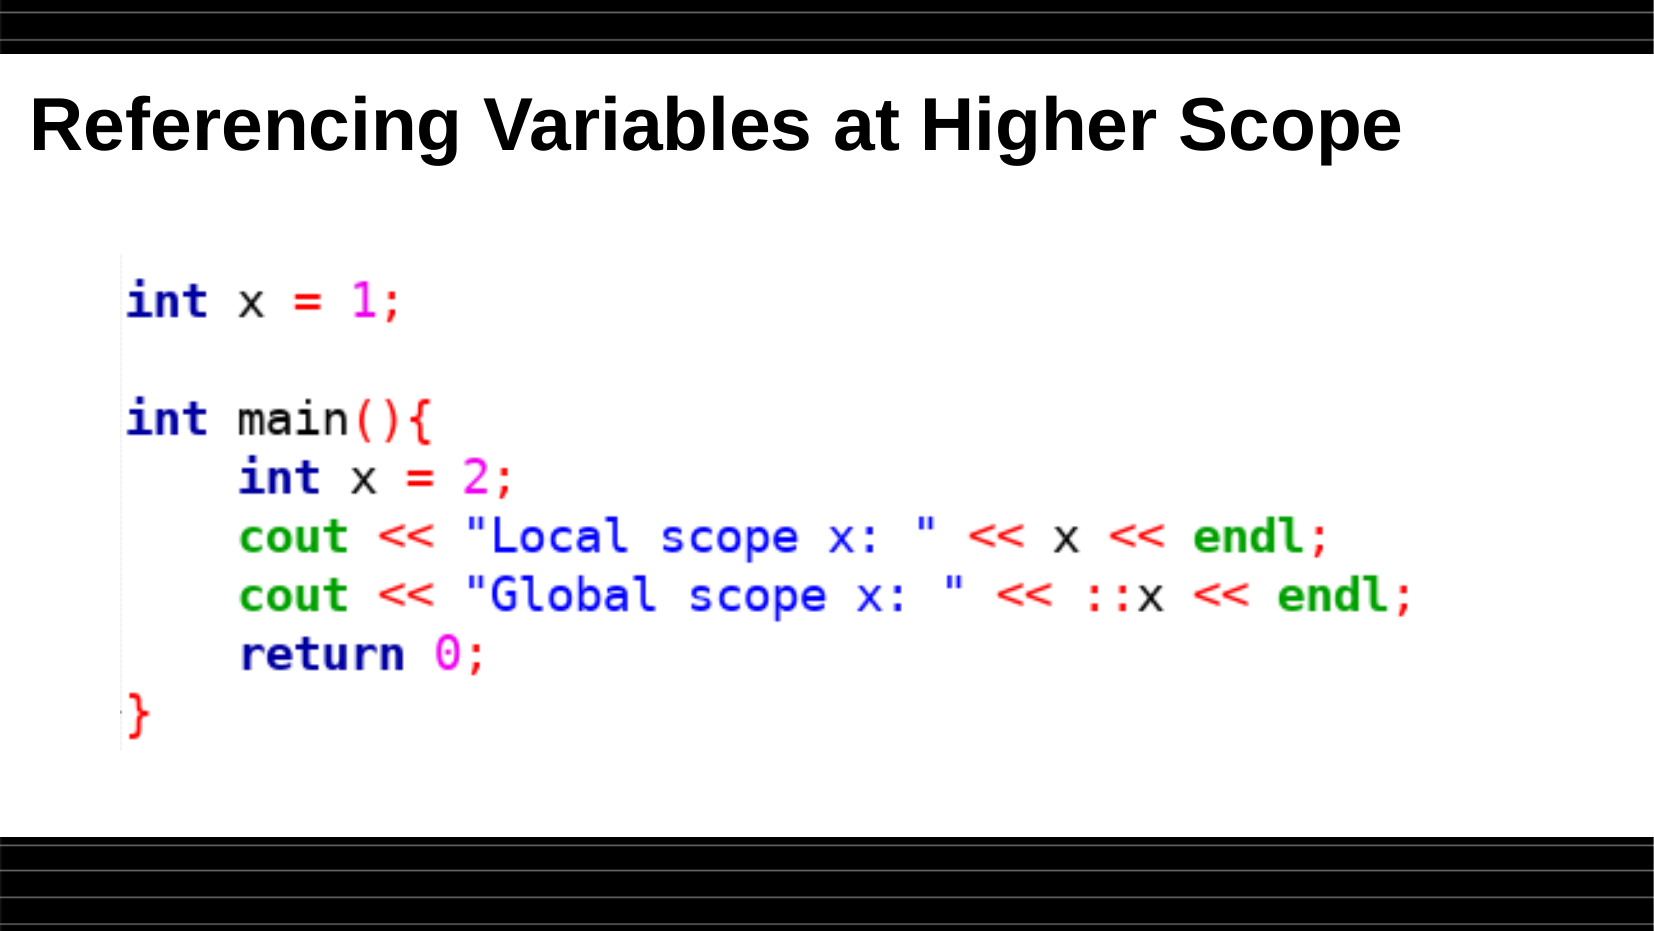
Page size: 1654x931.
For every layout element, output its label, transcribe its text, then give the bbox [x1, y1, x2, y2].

picture [0, 837, 1654, 931]
picture [120, 254, 1441, 751]
picture [0, 0, 1654, 54]
text_box Referencing Variables at Higher Scope [15, 75, 1546, 174]
